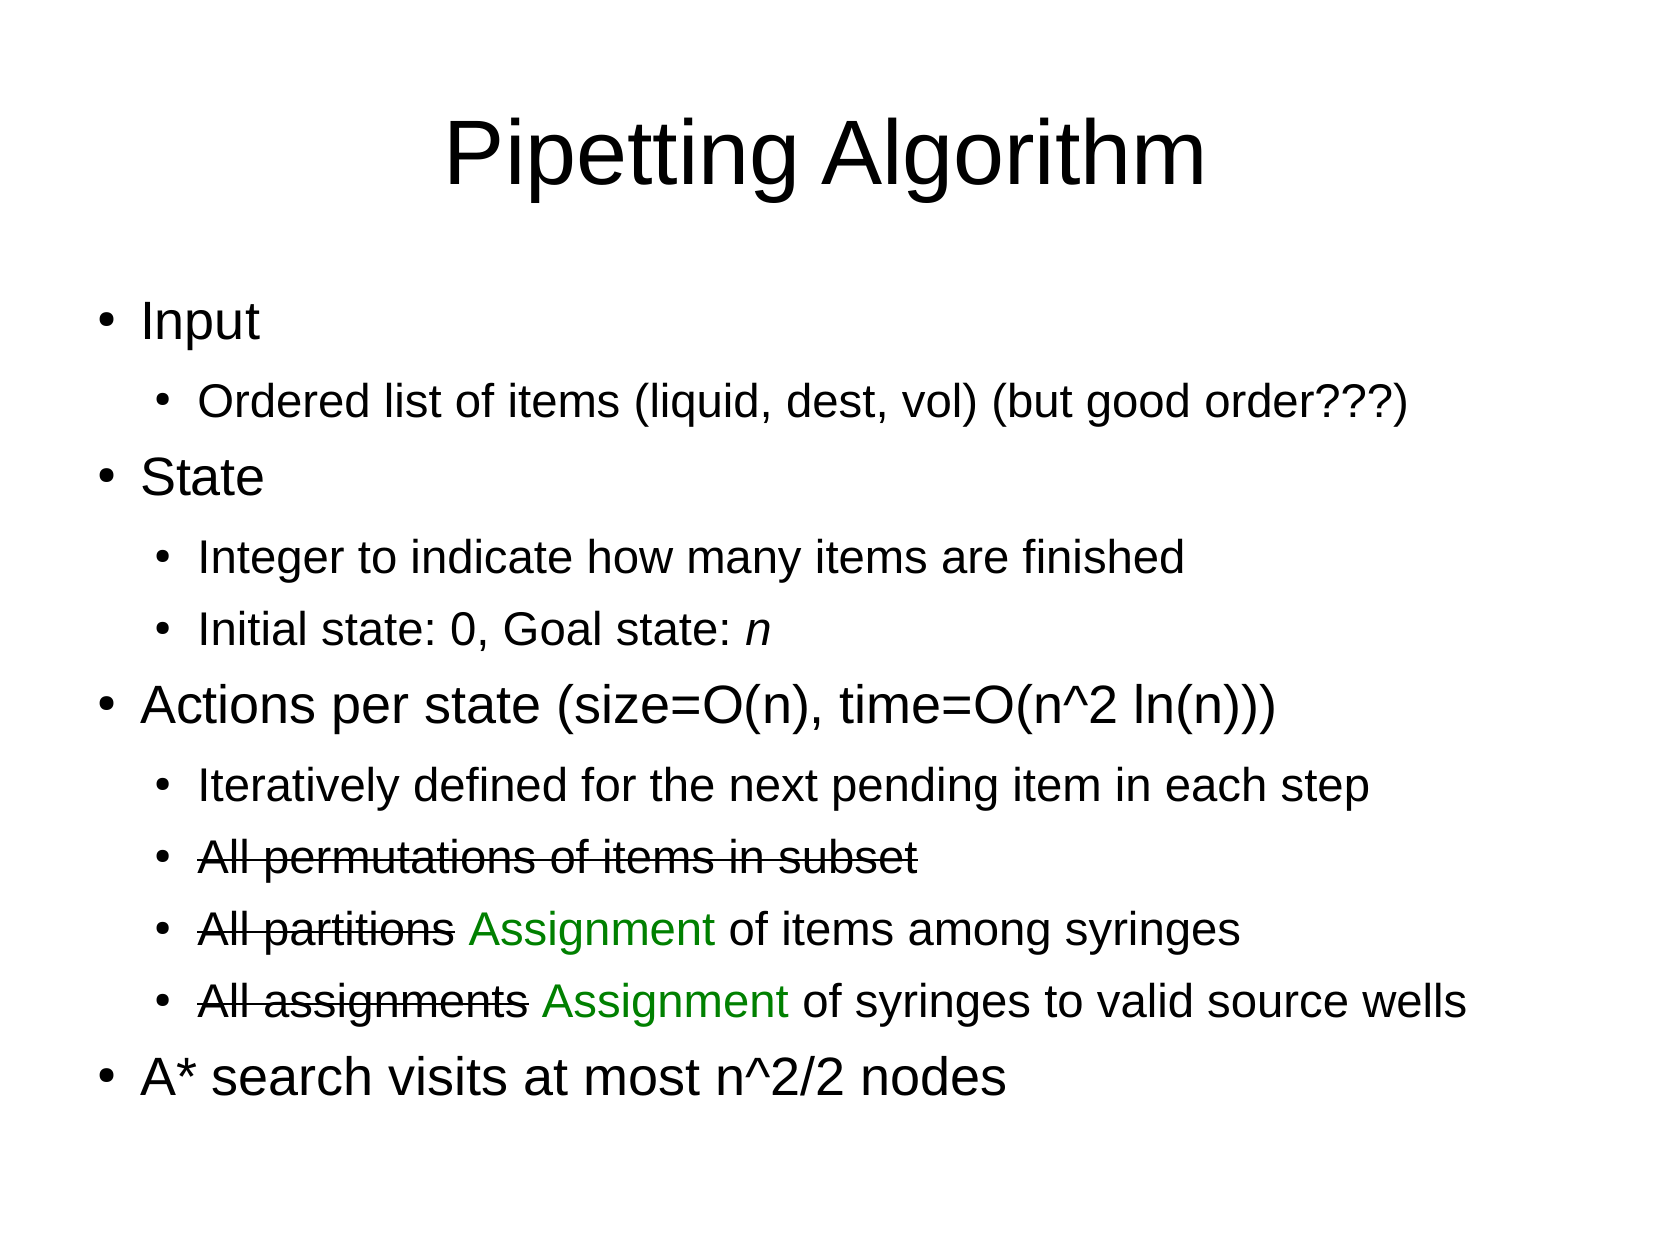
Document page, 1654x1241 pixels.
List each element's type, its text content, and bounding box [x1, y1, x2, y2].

list Input Ordered list of items (liquid, dest, vol) (but good order???) State Integer to indicate how many items are finished Initial state: 0, Goal state: n Actions per state (size=O(n), time=O(n^2 ln(n))) Iteratively defined for the next pending item in each step All permutations of items in subset All partitions Assignment of items among syringes All assignments Assignment of syringes to valid source wells A* search visits at most n^2/2 nodes [82, 290, 1571, 1109]
title Pipetting Algorithm [82, 49, 1571, 257]
